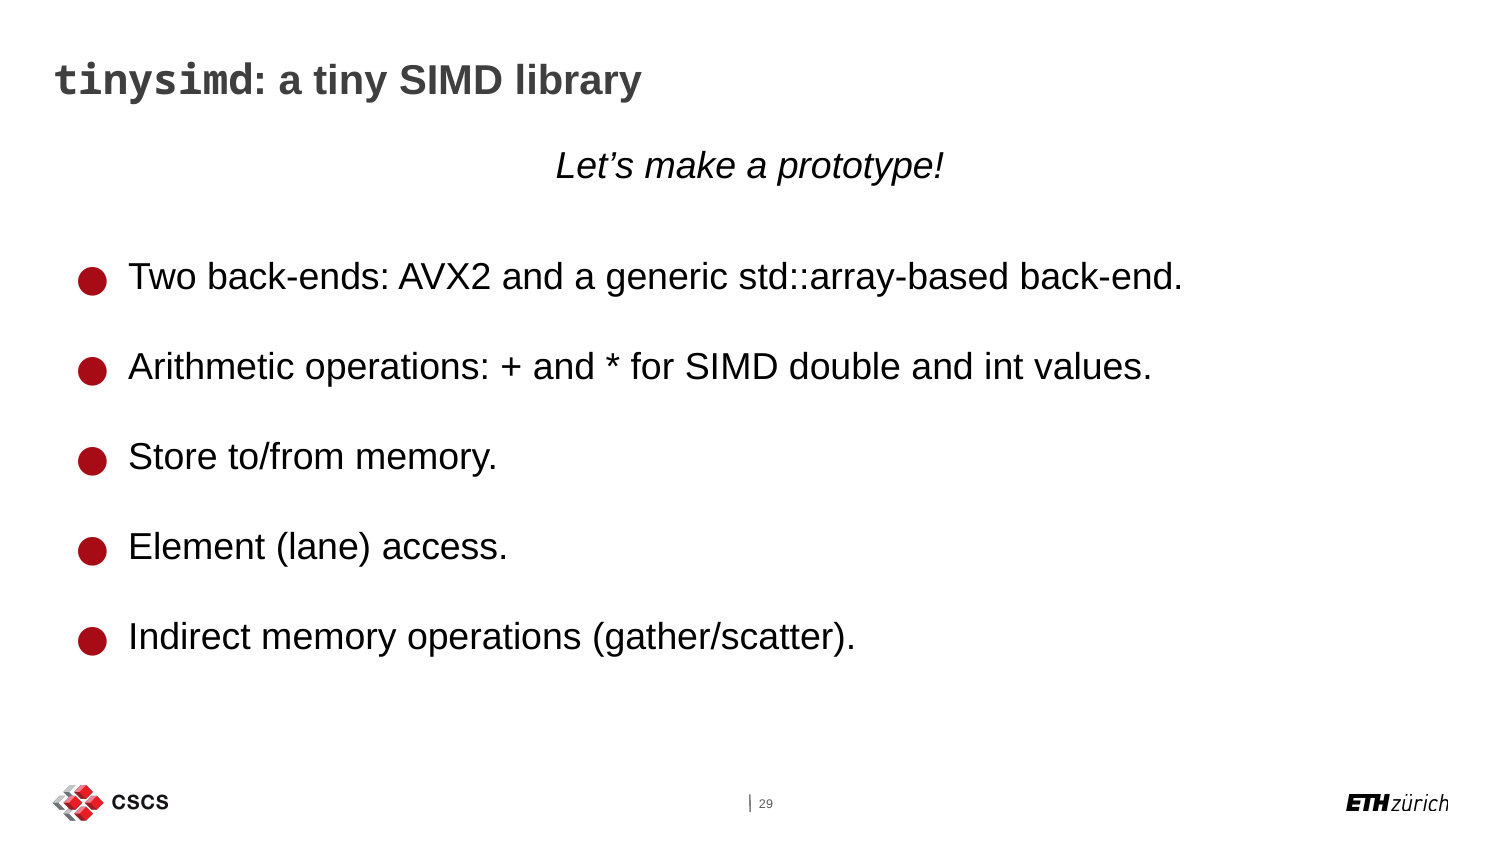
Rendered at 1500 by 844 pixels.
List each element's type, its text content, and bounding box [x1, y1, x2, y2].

picture [1346, 794, 1448, 811]
picture [43, 775, 177, 830]
title tinysimd: a tiny SIMD library [53, 5, 1447, 112]
slide_number <number> [750, 794, 798, 813]
list Let’s make a prototype! Two back-ends: AVX2 and a generic std::array-based back-end. Arithmetic operations: + and * for SIMD double and int values. Store to/from memory. Element (lane) access. Indirect memory operations (gather/scatter). [53, 133, 1447, 767]
